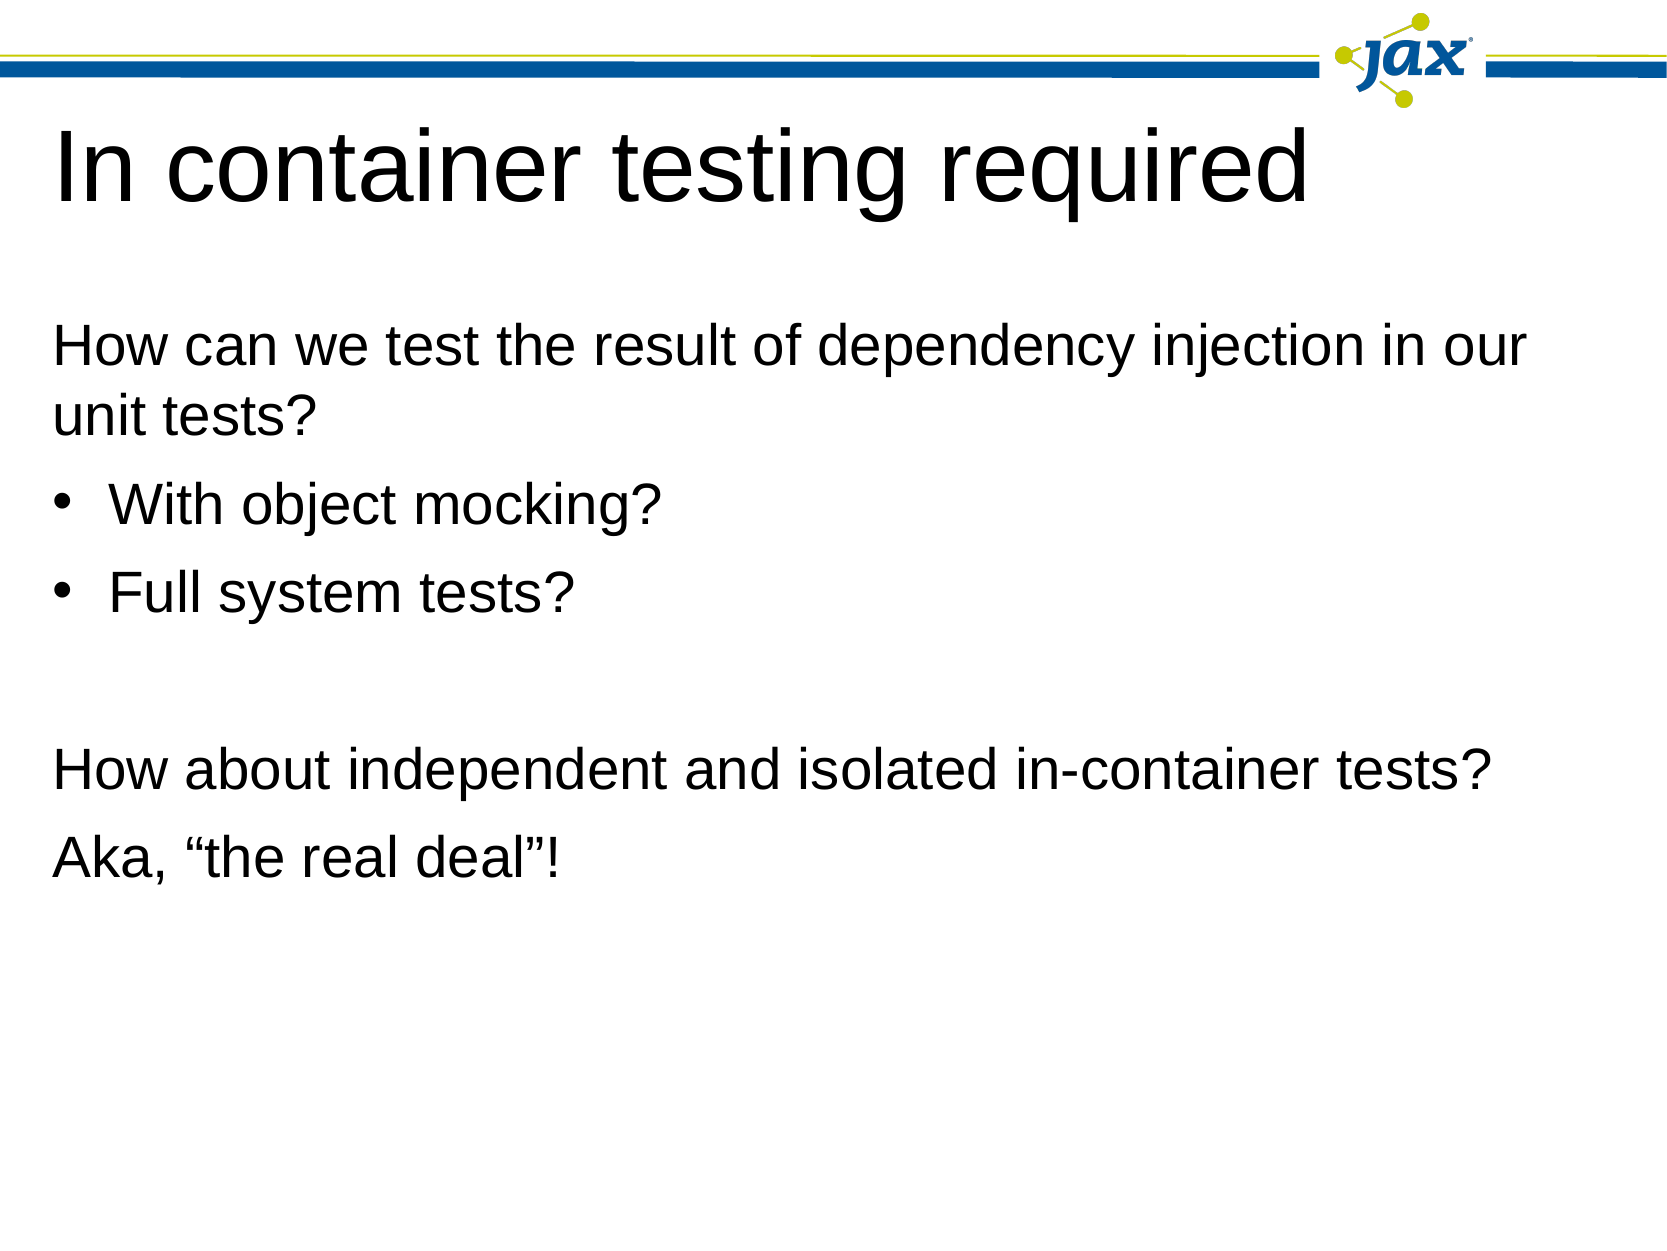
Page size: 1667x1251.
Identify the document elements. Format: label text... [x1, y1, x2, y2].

list How can we test the result of dependency injection in our unit tests? With object mocking? Full system tests? How about independent and isolated in-container tests? Aka, “the real deal”! [37, 300, 1613, 1126]
title In container testing required [37, 91, 1651, 230]
picture [1335, 13, 1473, 91]
